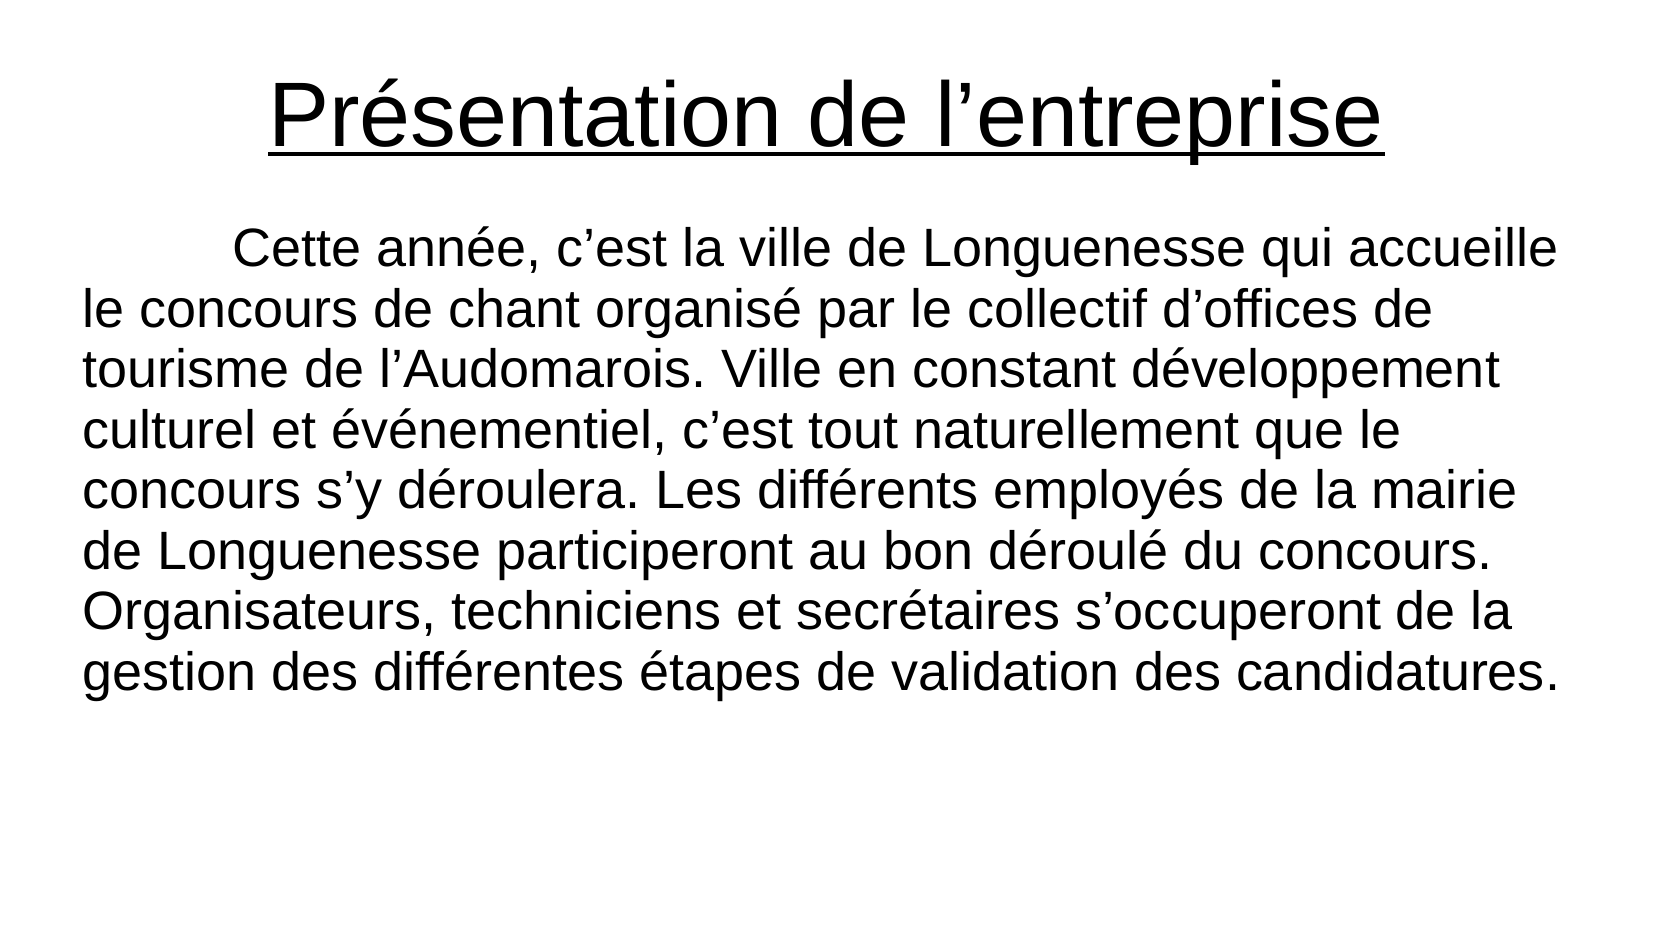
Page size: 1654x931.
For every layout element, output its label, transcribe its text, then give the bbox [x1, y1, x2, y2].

title Présentation de l’entreprise [82, 37, 1571, 193]
list Cette année, c’est la ville de Longuenesse qui accueille le concours de chant organisé par le collectif d’offices de tourisme de l’Audomarois. Ville en constant développement culturel et événementiel, c’est tout naturellement que le concours s’y déroulera. Les différents employés de la mairie de Longuenesse participeront au bon déroulé du concours. Organisateurs, techniciens et secrétaires s’occuperont de la gestion des différentes étapes de validation des candidatures. [82, 217, 1571, 758]
